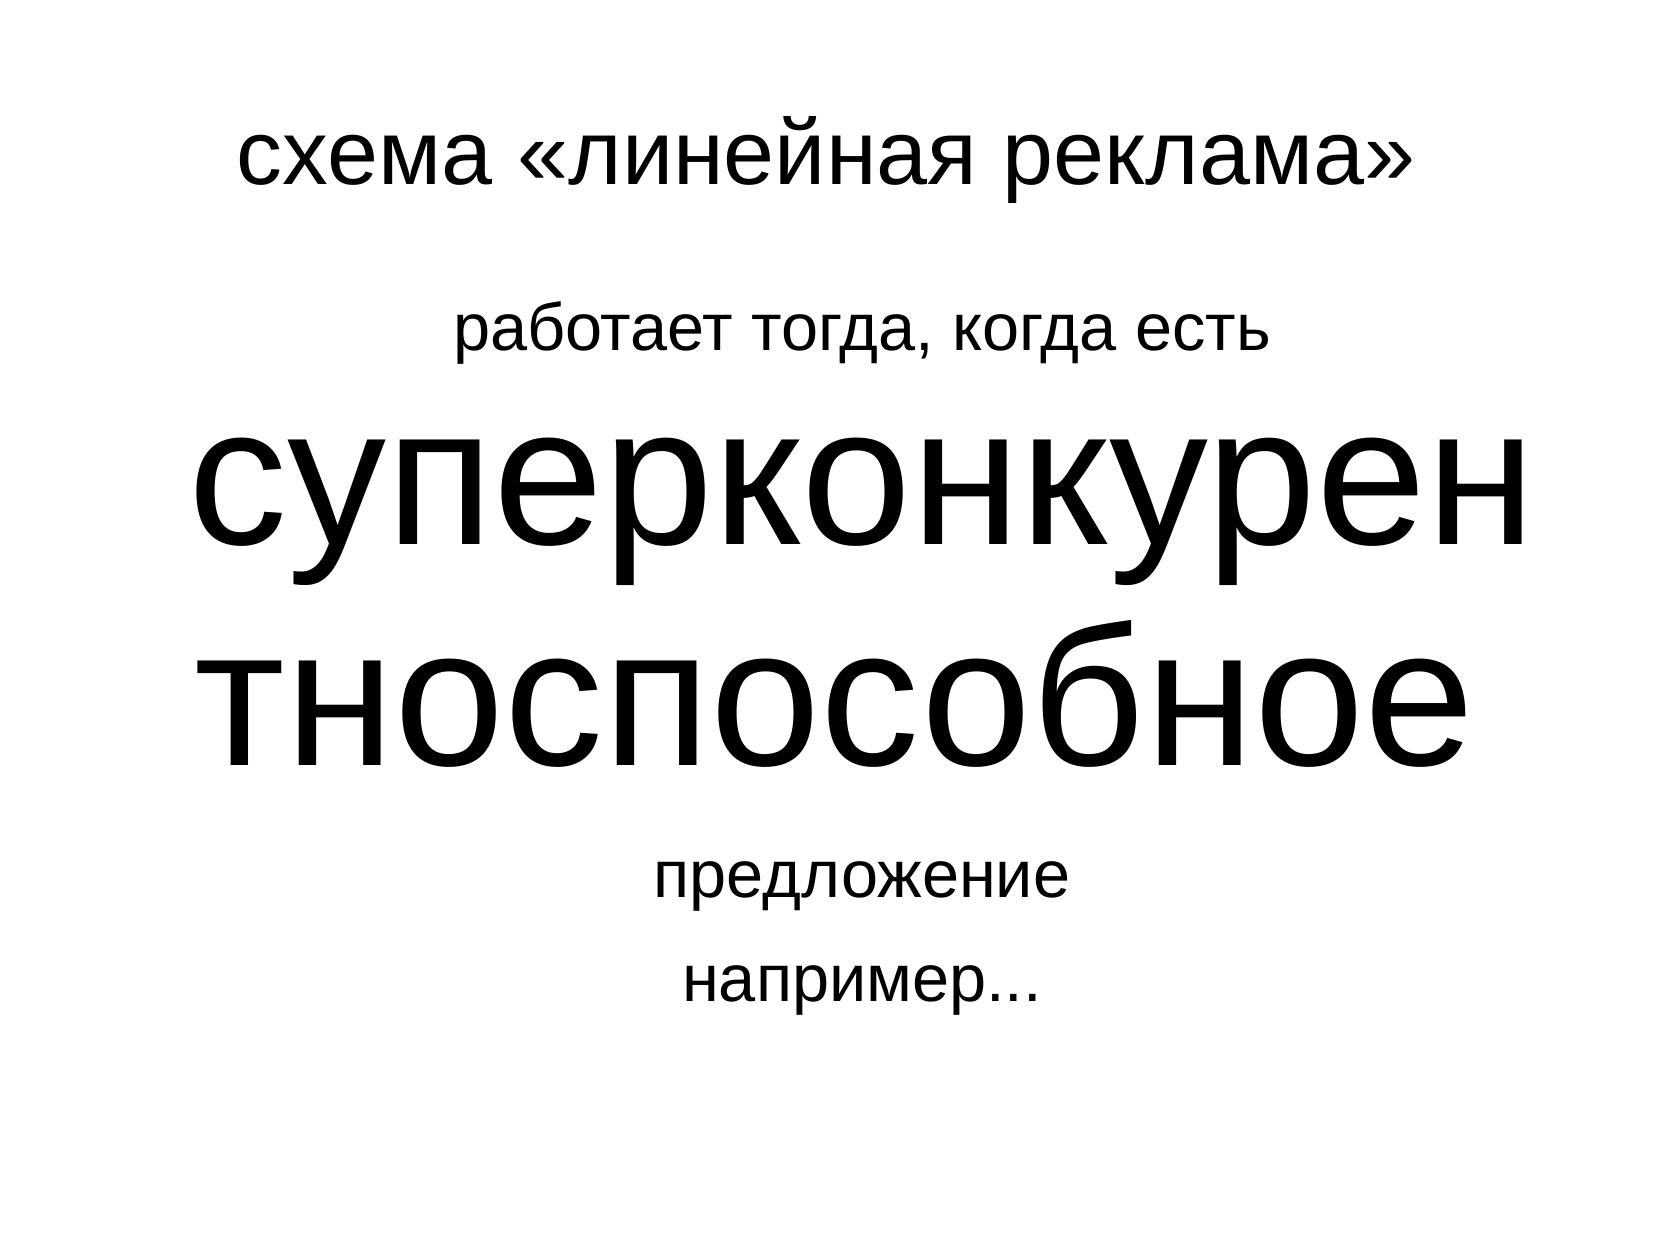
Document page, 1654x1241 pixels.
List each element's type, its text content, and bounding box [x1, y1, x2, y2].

list работает тогда, когда есть суперконкурентноспособное предложение например... [82, 290, 1571, 1109]
title схема «линейная реклама» [82, 49, 1571, 257]
